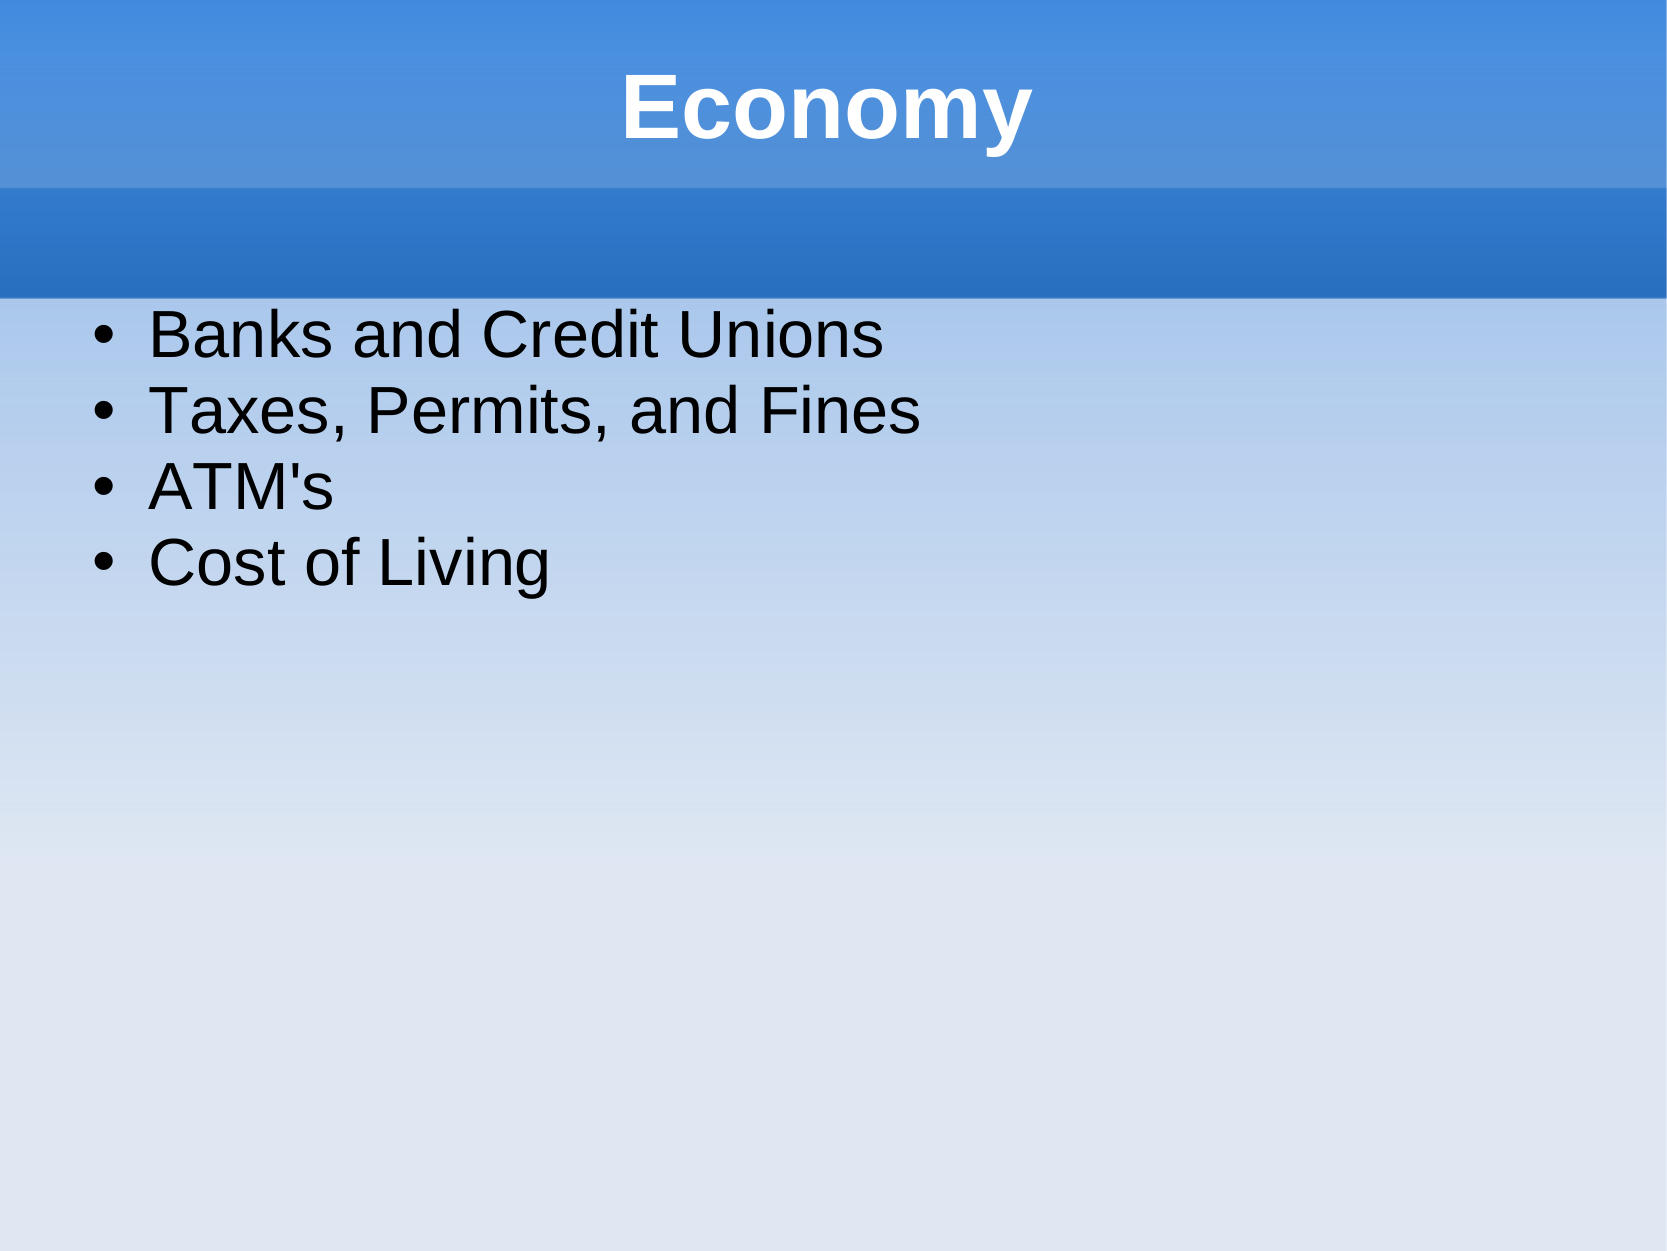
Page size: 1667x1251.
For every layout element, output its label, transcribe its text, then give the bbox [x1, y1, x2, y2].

picture [0, 0, 1667, 1251]
subtitle Banks and Credit Unions Taxes, Permits, and Fines ATM's Cost of Living [73, 297, 1593, 1118]
title Economy [67, 6, 1587, 209]
